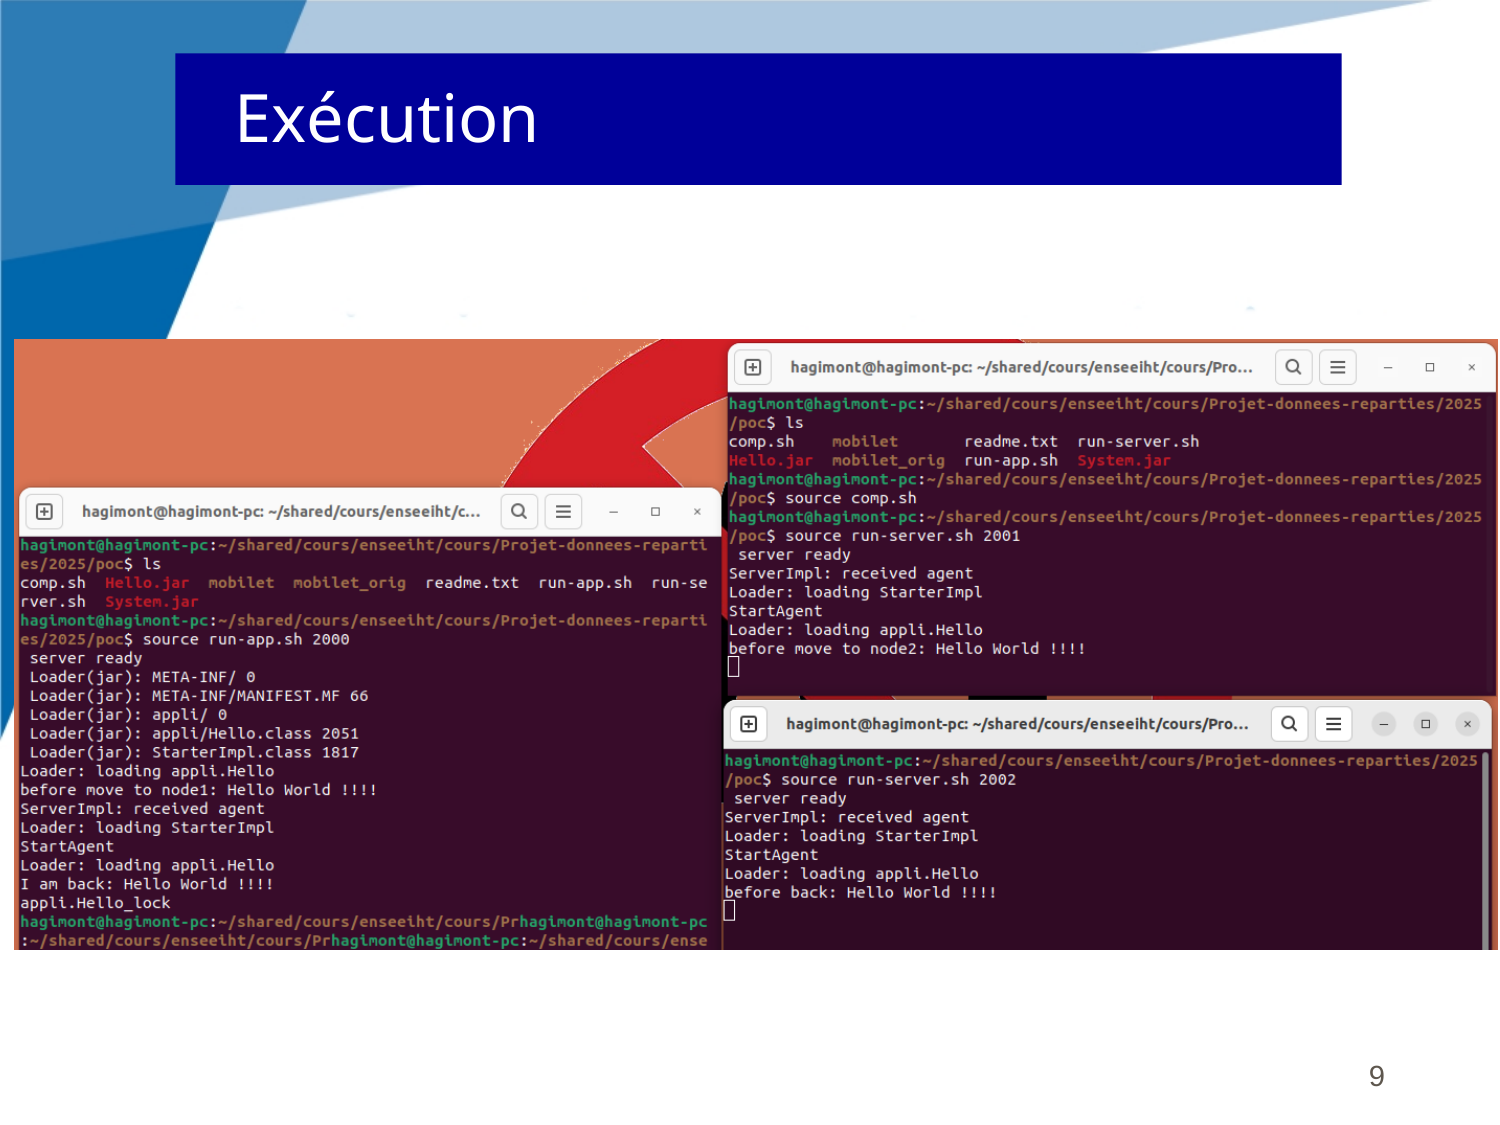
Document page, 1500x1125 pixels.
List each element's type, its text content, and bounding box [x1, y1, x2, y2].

title Exécution [175, 53, 1342, 185]
picture [0, 0, 1500, 950]
